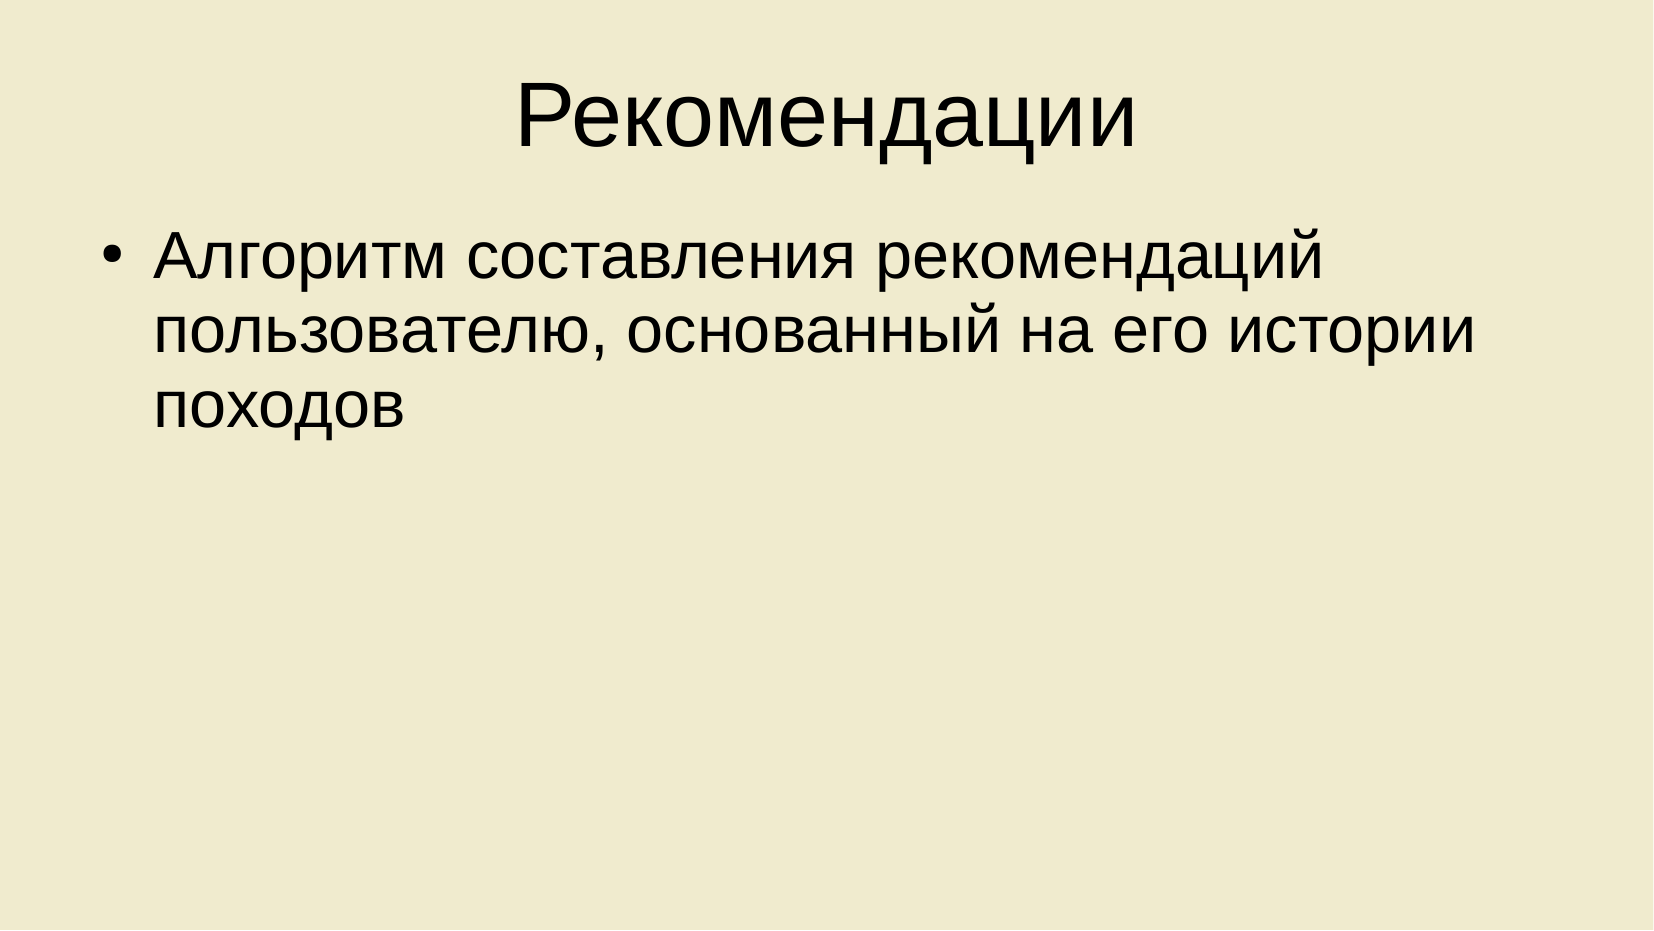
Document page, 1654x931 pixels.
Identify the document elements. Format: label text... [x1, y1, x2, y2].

list Алгоритм составления рекомендаций пользователю, основанный на его истории походов [82, 217, 1571, 758]
title Рекомендации [82, 37, 1571, 193]
